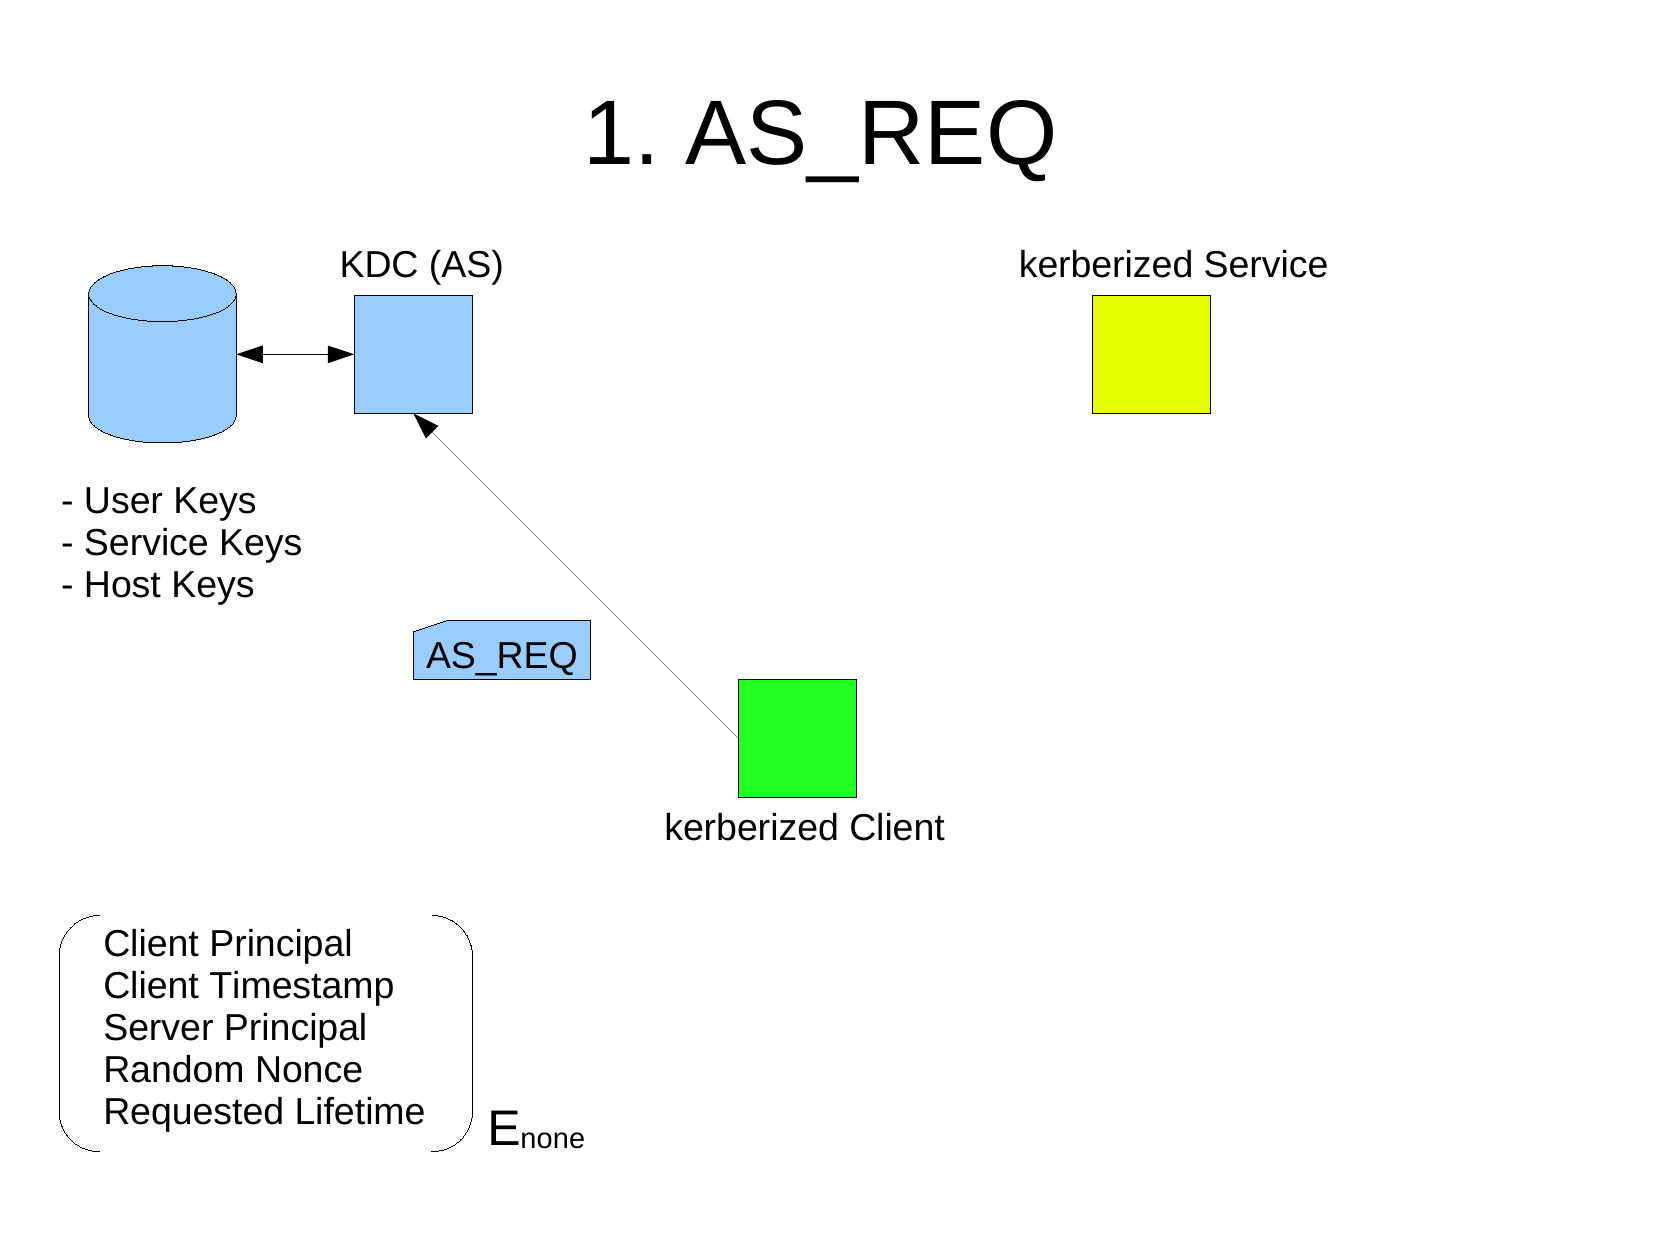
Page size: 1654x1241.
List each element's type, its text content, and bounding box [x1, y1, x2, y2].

title 1. AS_REQ [76, 29, 1565, 237]
text_box [738, 679, 857, 798]
text_box Enone [472, 1092, 650, 1182]
text_box Client Principal Client Timestamp Server Principal Random Nonce Requested Lifetime [88, 915, 502, 1141]
text_box - User Keys - Service Keys - Host Keys [46, 472, 314, 614]
text_box kerberized Service [1003, 236, 1359, 294]
text_box KDC (AS) [324, 236, 516, 294]
text_box kerberized Client [649, 799, 1004, 857]
text_box AS_REQ [413, 620, 591, 680]
text_box [1092, 295, 1211, 414]
text_box [88, 265, 237, 443]
text_box [354, 295, 473, 414]
